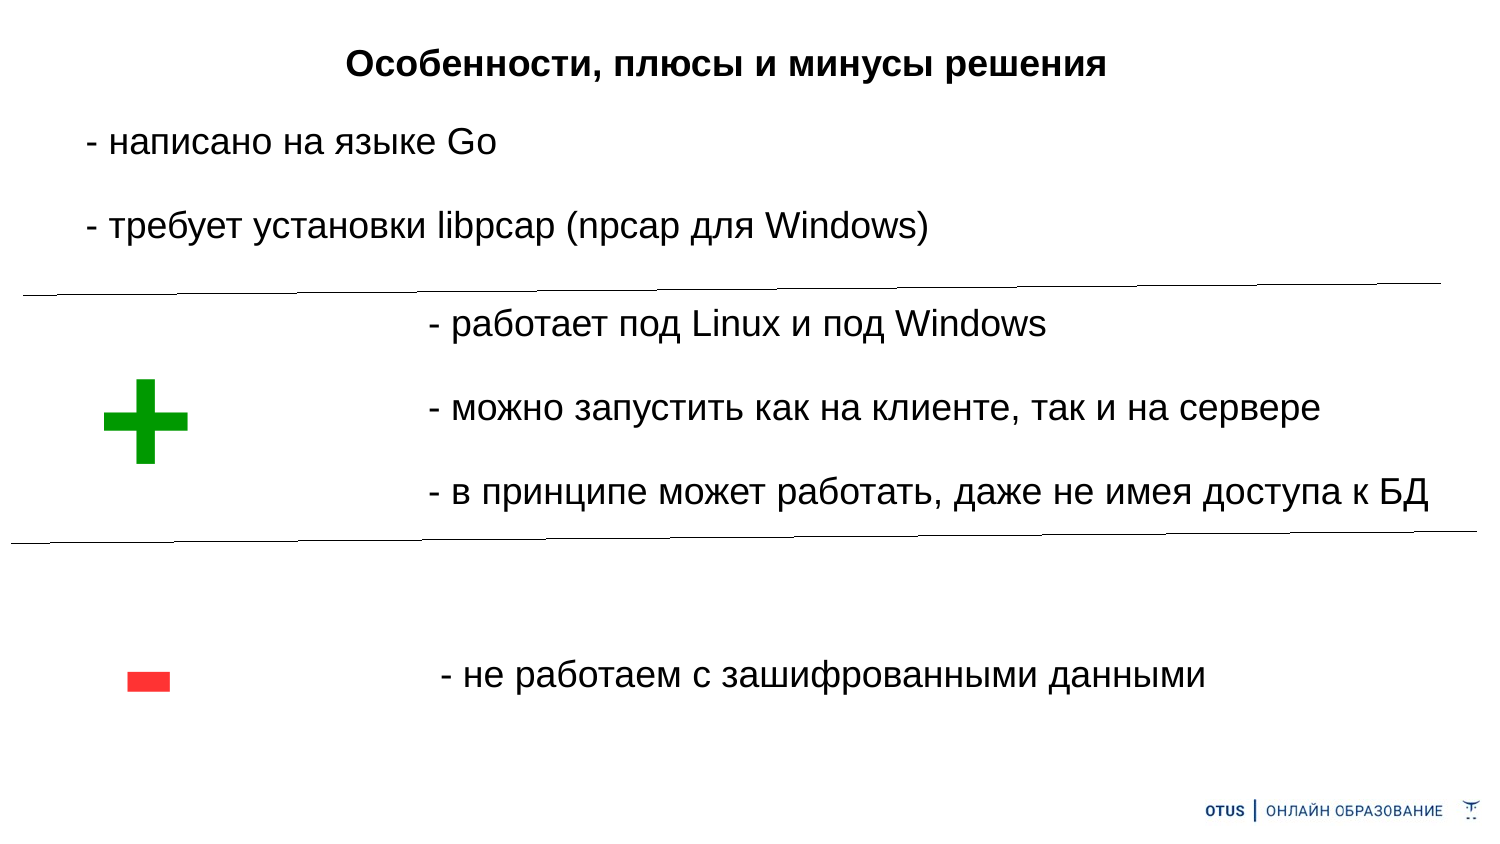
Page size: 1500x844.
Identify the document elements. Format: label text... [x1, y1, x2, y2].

text_box - не работаем с зашифрованными данными [425, 562, 1264, 792]
text_box - работает под Linux и под Windows - можно запустить как на клиенте, так и на сервере - в принципе может работать, даже не имея доступа к БД [413, 295, 1477, 525]
text_box + [82, 318, 201, 520]
picture [1205, 799, 1482, 826]
text_box - [106, 566, 201, 768]
text_box - написано на языке Go - требует установки libpcap (npcap для Windows) [70, 113, 1134, 319]
text_box Особенности, плюсы и минусы решения [330, 35, 1122, 94]
